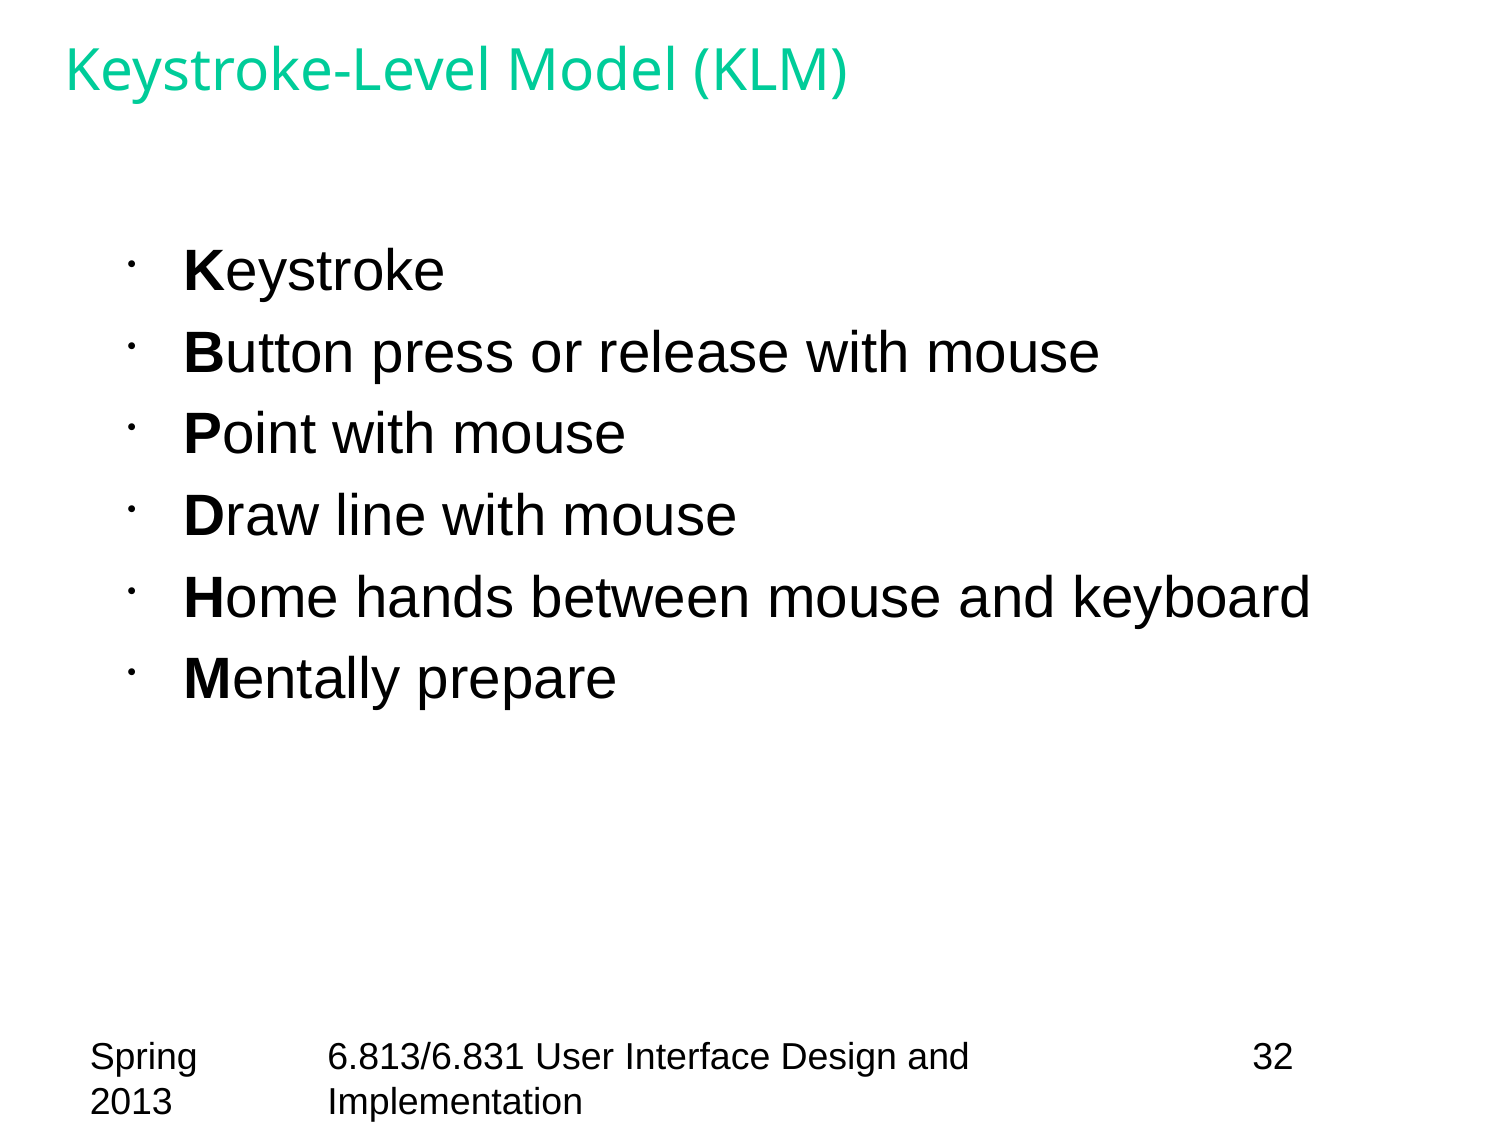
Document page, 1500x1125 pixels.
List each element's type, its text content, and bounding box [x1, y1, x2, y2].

footer 6.813/6.831 User Interface Design and Implementation [312, 1024, 1225, 1103]
slide_number <number> [1237, 1024, 1425, 1103]
title Keystroke-Level Model (KLM) [50, 24, 1438, 150]
list Keystroke Button press or release with mouse Point with mouse Draw line with mouse Home hands between mouse and keyboard Mentally prepare [112, 224, 1388, 1000]
slide_number Spring 2013 [75, 1024, 300, 1103]
